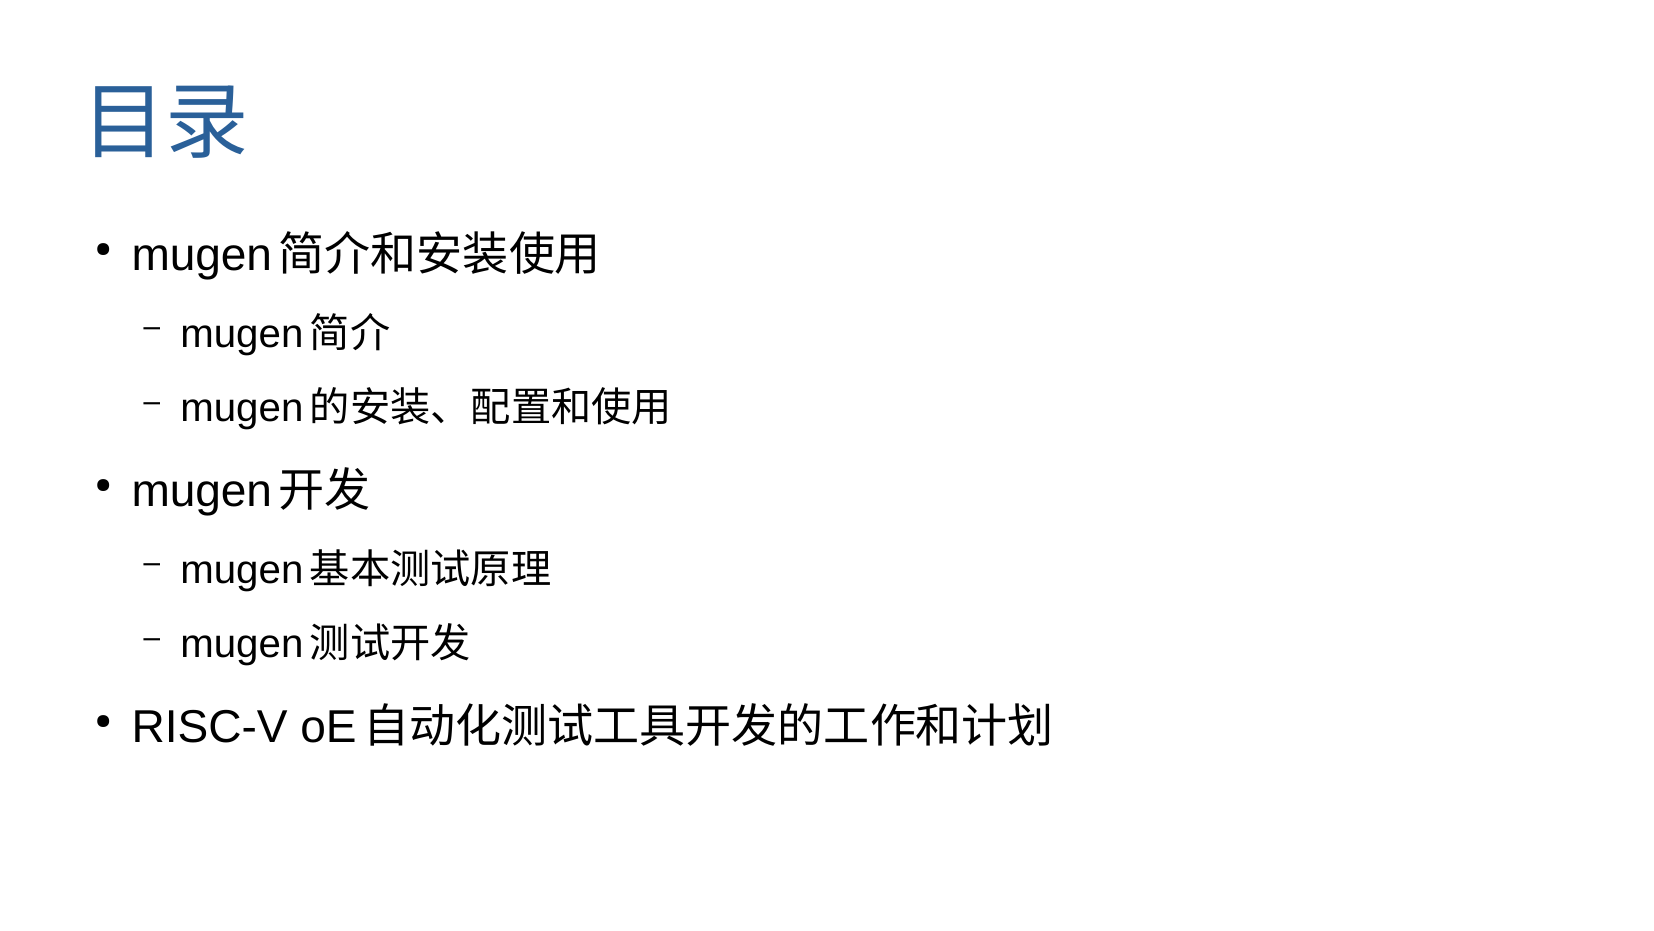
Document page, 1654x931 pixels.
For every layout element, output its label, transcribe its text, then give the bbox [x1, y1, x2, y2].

list mugen简介和安装使用 mugen简介 mugen的安装、配置和使用 mugen开发 mugen基本测试原理 mugen测试开发 RISC-V oE自动化测试工具开发的工作和计划 [82, 217, 1571, 758]
title 目录 [82, 37, 1571, 193]
